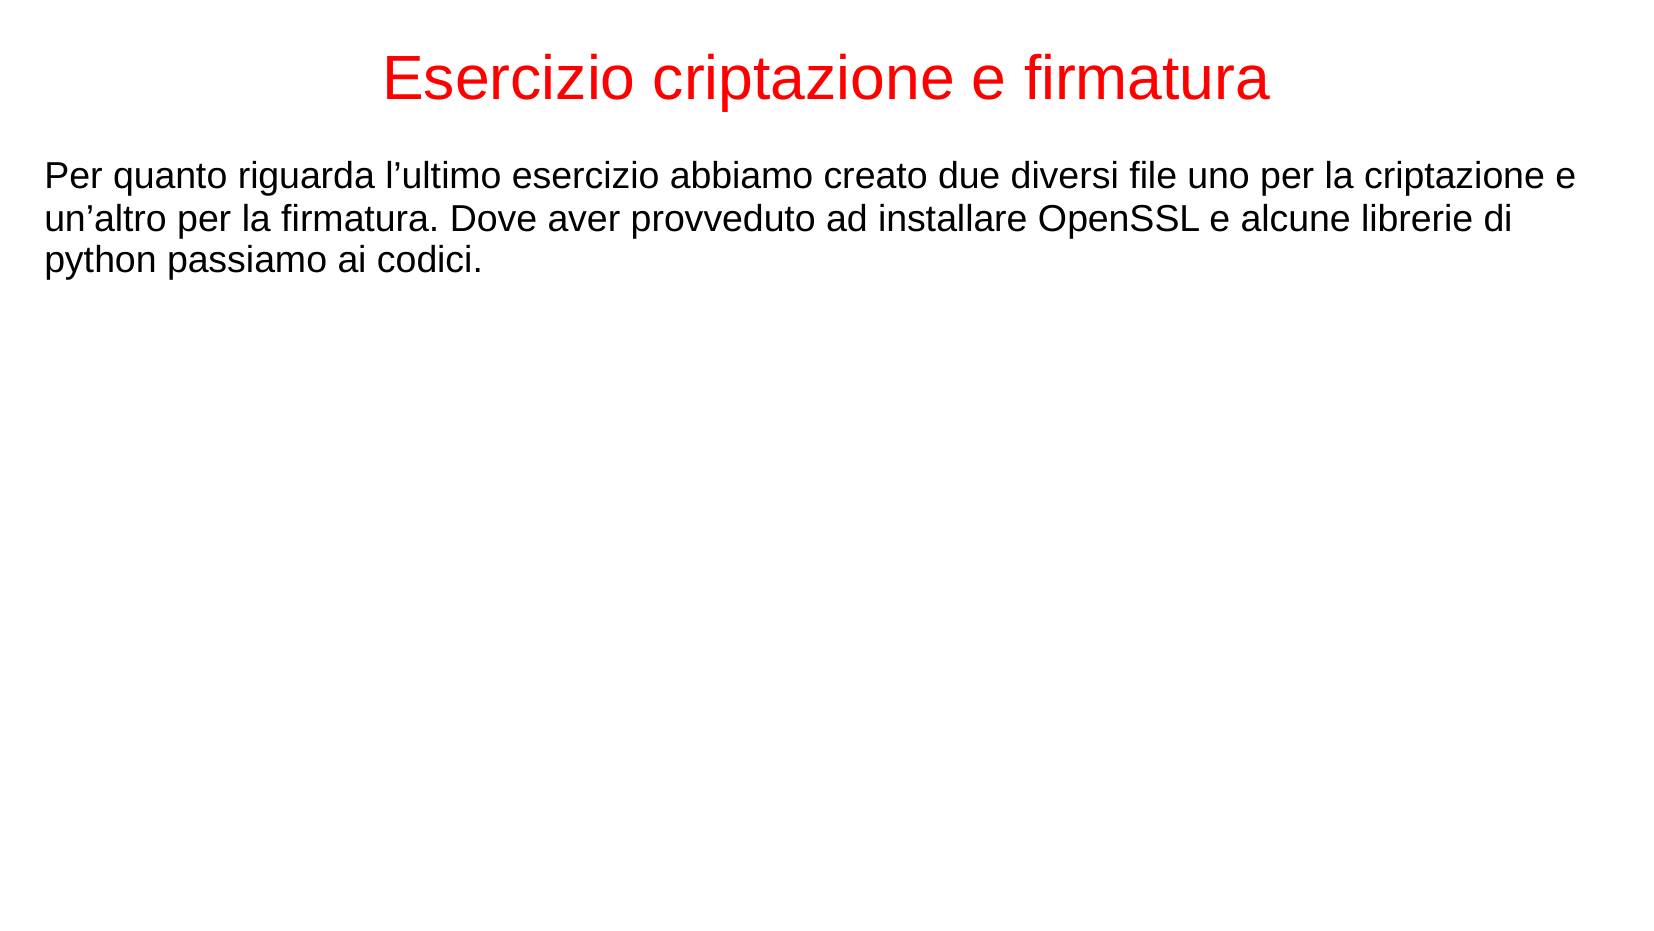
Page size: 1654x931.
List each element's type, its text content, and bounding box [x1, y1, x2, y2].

text_box Per quanto riguarda l’ultimo esercizio abbiamo creato due diversi file uno per la criptazione e un’altro per la firmatura. Dove aver provveduto ad installare OpenSSL e alcune librerie di python passiamo ai codici. [29, 147, 1625, 296]
title Esercizio criptazione e firmatura [82, 37, 1571, 119]
